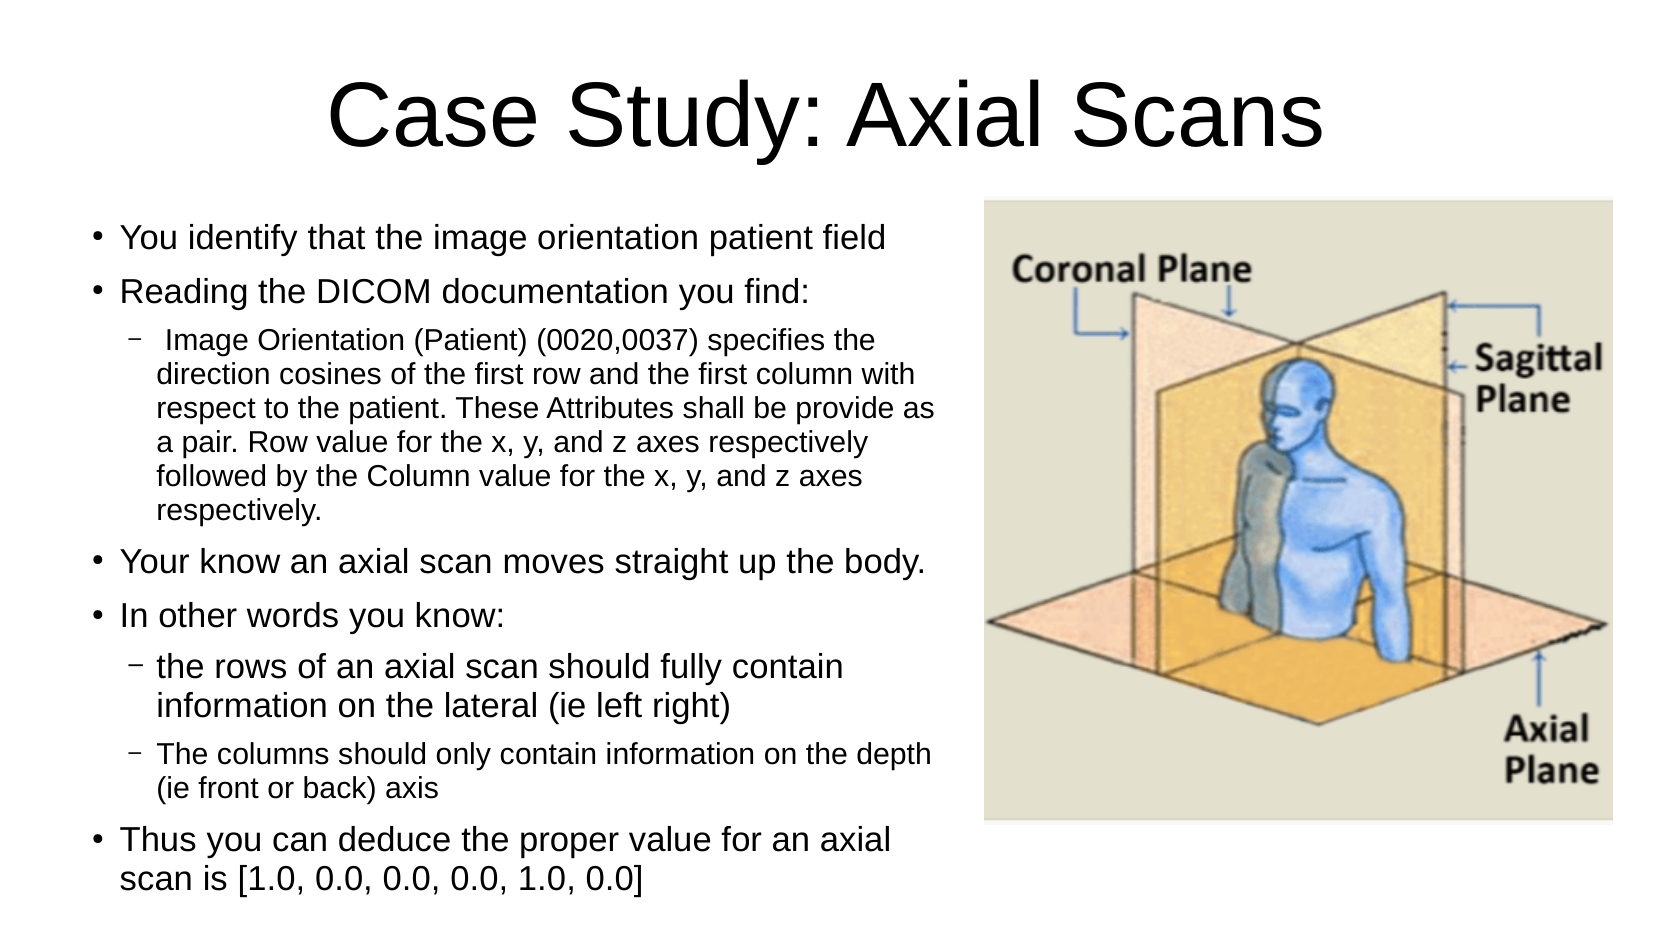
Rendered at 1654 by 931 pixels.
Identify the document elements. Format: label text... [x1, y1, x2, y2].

title Case Study: Axial Scans [82, 37, 1571, 193]
list You identify that the image orientation patient field Reading the DICOM documentation you find: Image Orientation (Patient) (0020,0037) specifies the direction cosines of the first row and the first column with respect to the patient. These Attributes shall be provide as a pair. Row value for the x, y, and z axes respectively followed by the Column value for the x, y, and z axes respectively. Your know an axial scan moves straight up the body. In other words you know: the rows of an axial scan should fully contain information on the lateral (ie left right) The columns should only contain information on the depth (ie front or back) axis Thus you can deduce the proper value for an axial scan is [1.0, 0.0, 0.0, 0.0, 1.0, 0.0] [82, 217, 938, 901]
picture [984, 196, 1613, 826]
